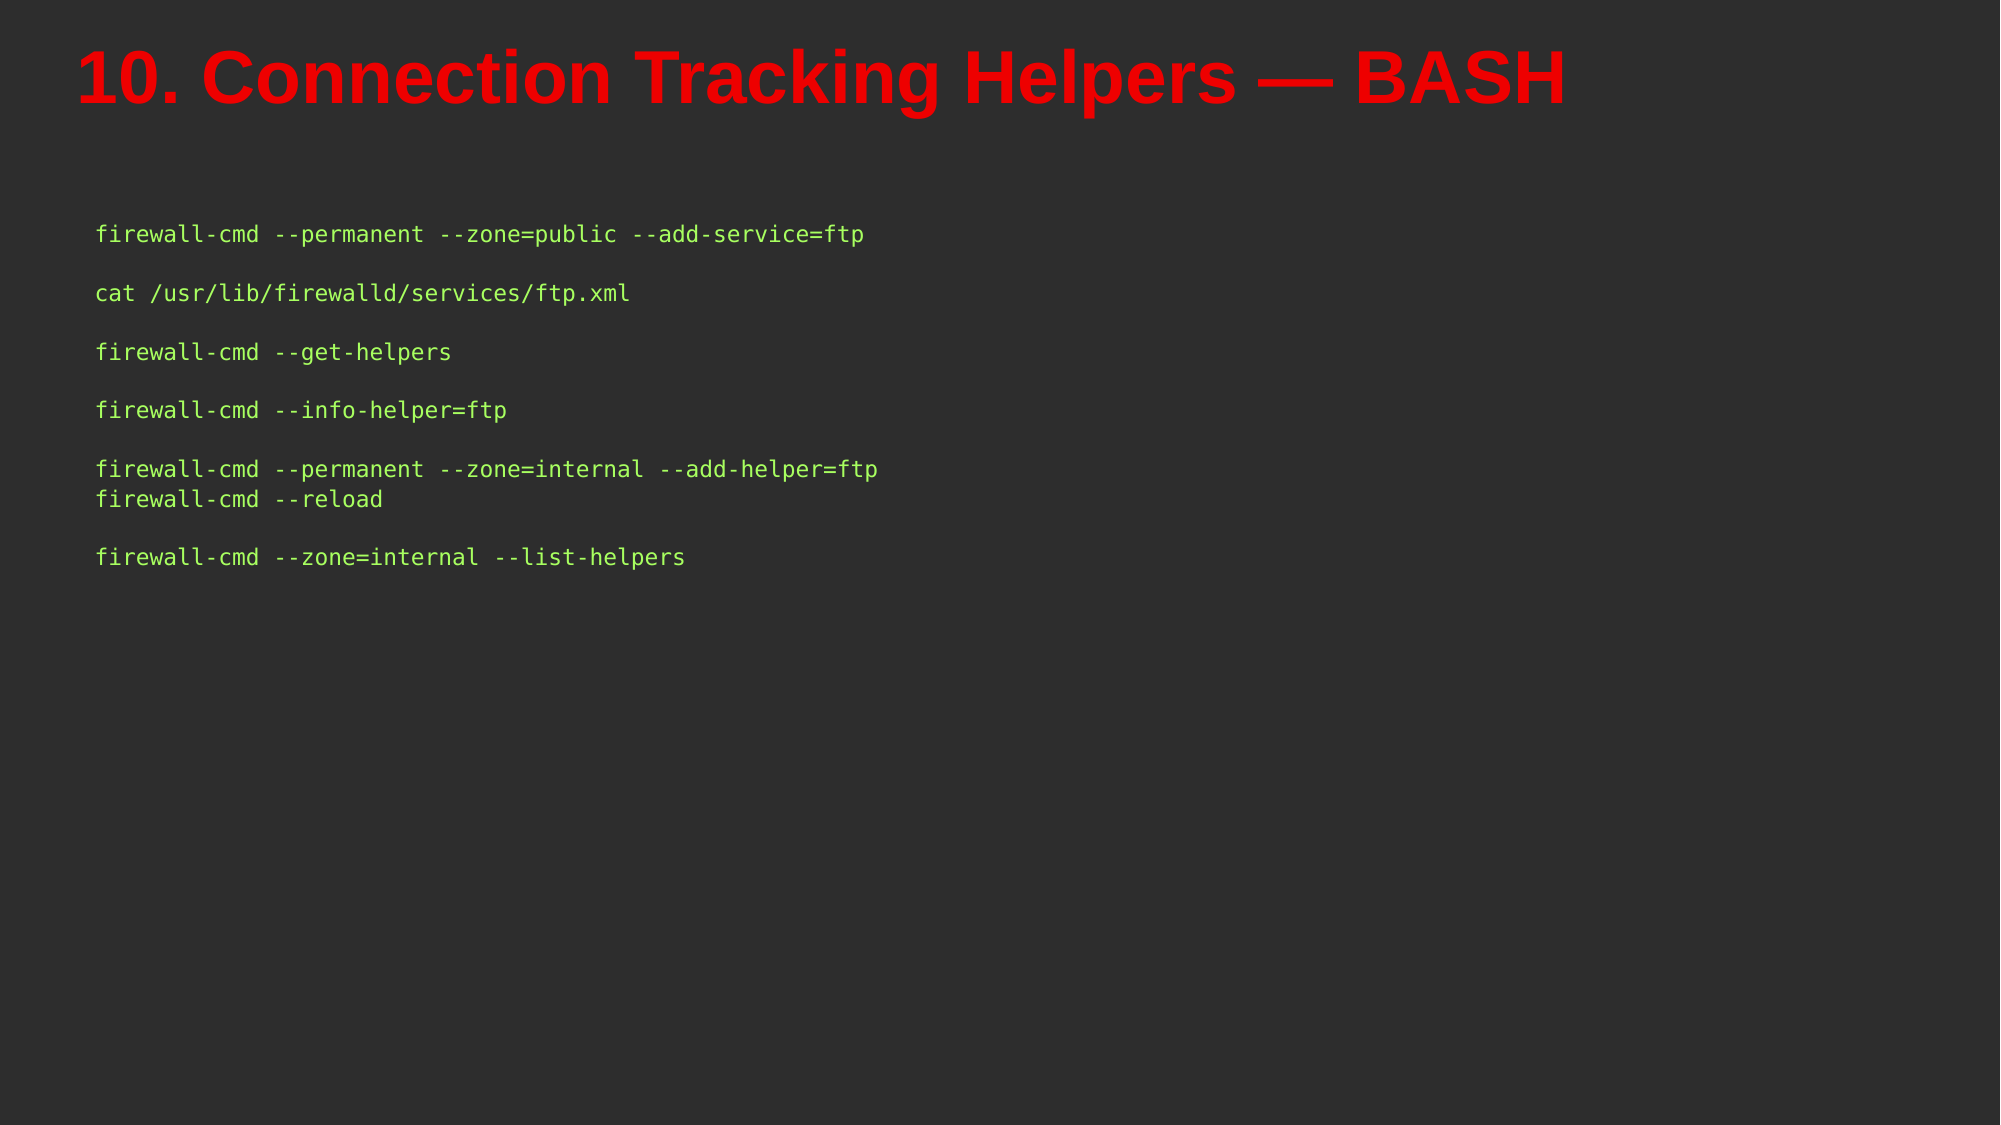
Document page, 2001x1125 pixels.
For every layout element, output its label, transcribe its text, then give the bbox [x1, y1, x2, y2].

text_box firewall-cmd --permanent --zone=public --add-service=ftp cat /usr/lib/firewalld/services/ftp.xml firewall-cmd --get-helpers firewall-cmd --info-helper=ftp firewall-cmd --permanent --zone=internal --add-helper=ftp firewall-cmd --reload firewall-cmd --zone=internal --list-helpers [59, 194, 1942, 1093]
text_box 10. Connection Tracking Helpers — BASH [59, 23, 1942, 178]
